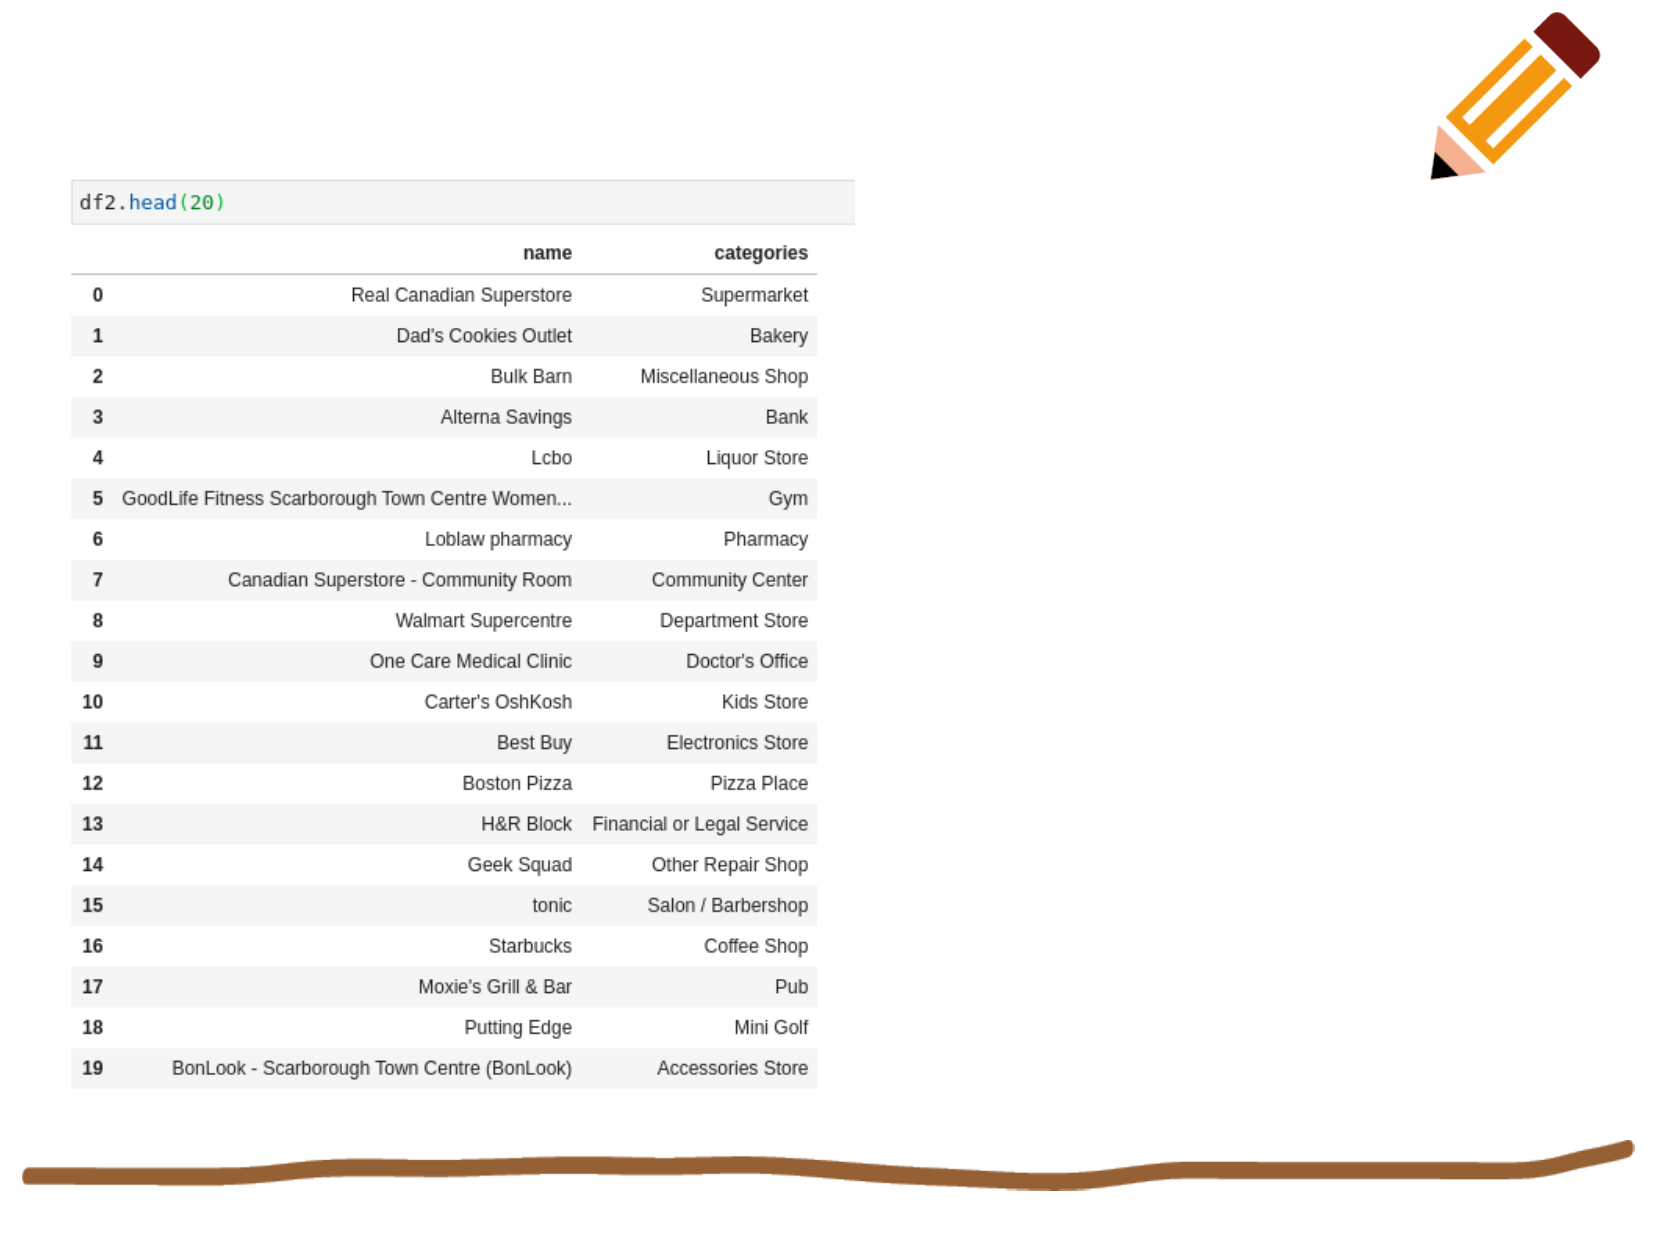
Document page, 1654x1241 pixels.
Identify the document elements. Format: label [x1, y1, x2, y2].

picture [22, 1140, 1635, 1191]
picture [1430, 12, 1601, 181]
picture [59, 172, 855, 1111]
